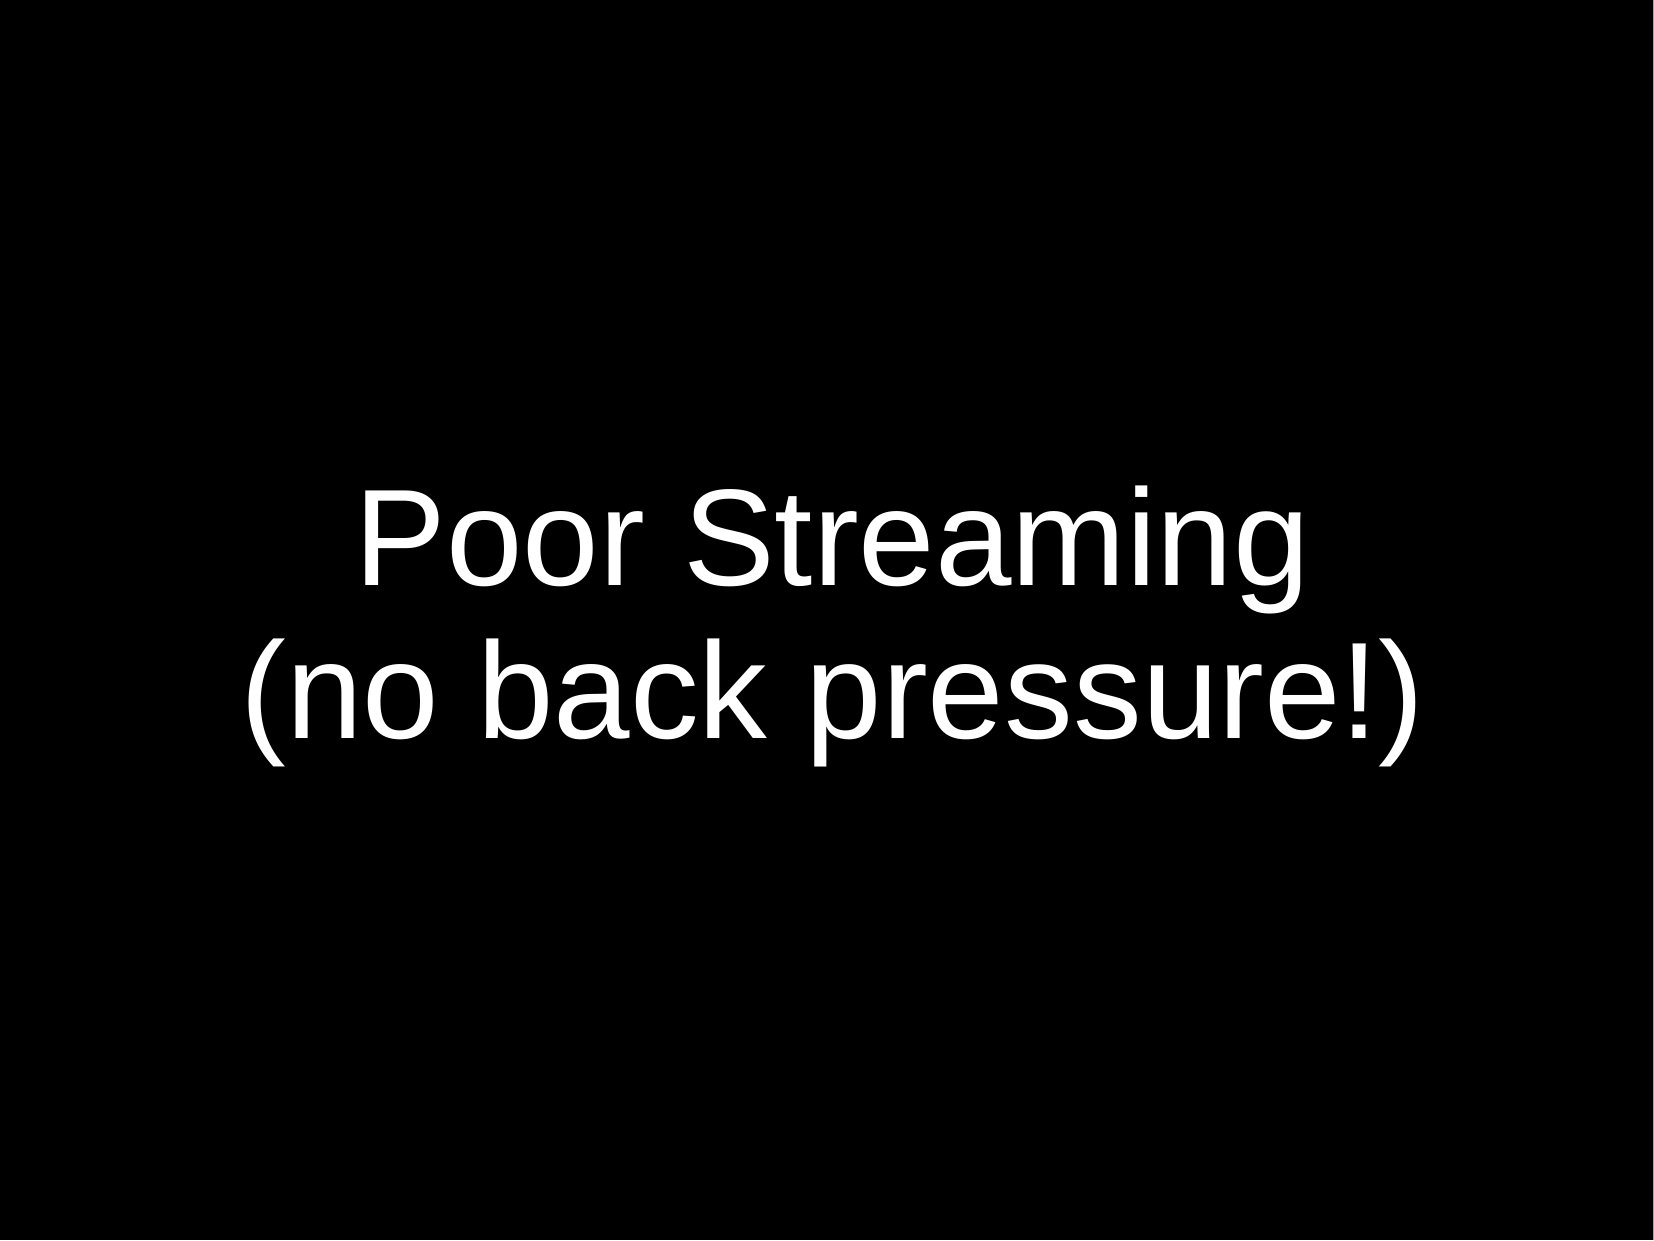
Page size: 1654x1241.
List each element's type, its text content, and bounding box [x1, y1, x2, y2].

title Poor Streaming (no back pressure!) [88, 413, 1577, 816]
